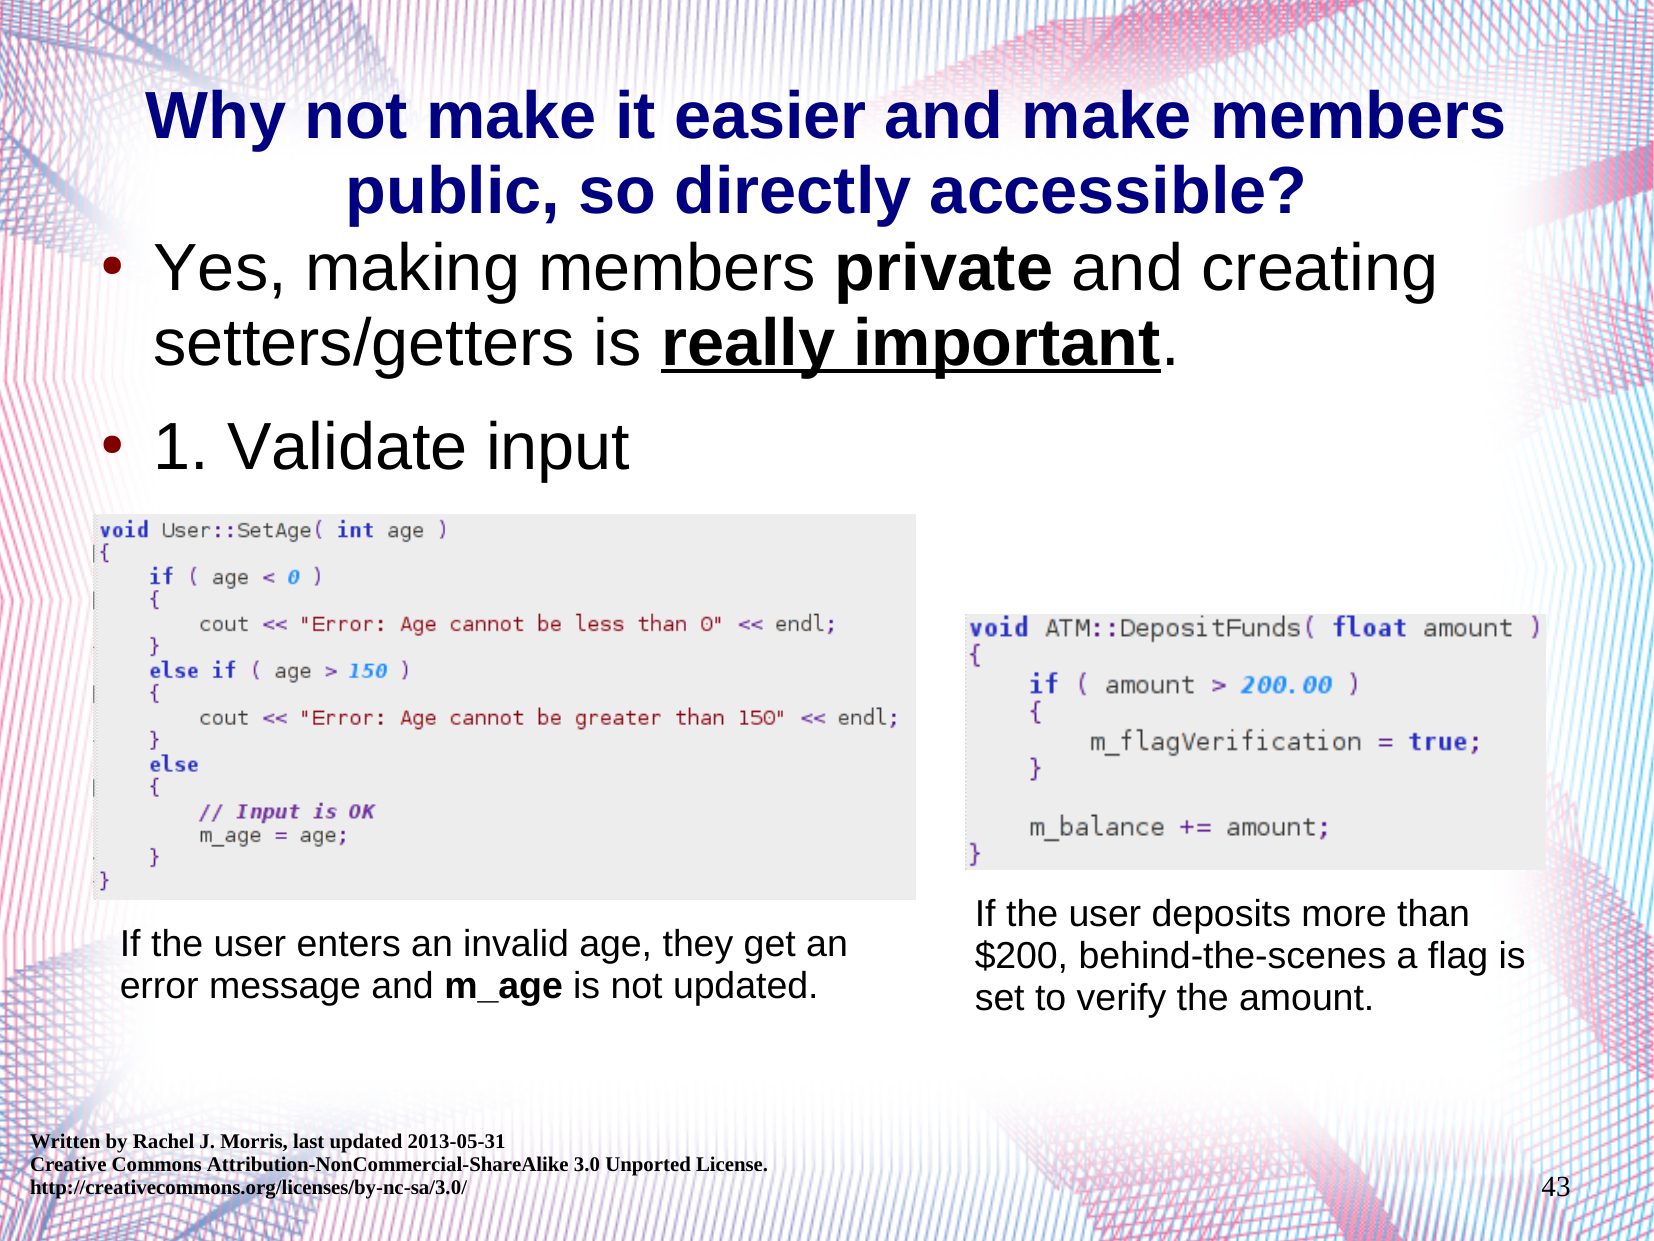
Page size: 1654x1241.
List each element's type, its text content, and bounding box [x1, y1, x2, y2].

text_box If the user enters an invalid age, they get an error message and m_age is not updated. [105, 915, 916, 1014]
picture [0, 0, 1654, 1241]
text_box If the user deposits more than $200, behind-the-scenes a flag is set to verify the amount. [960, 885, 1546, 1026]
list Yes, making members private and creating setters/getters is really important. 1. Validate input [82, 230, 1571, 496]
title Why not make it easier and make members public, so directly accessible? [82, 49, 1571, 230]
